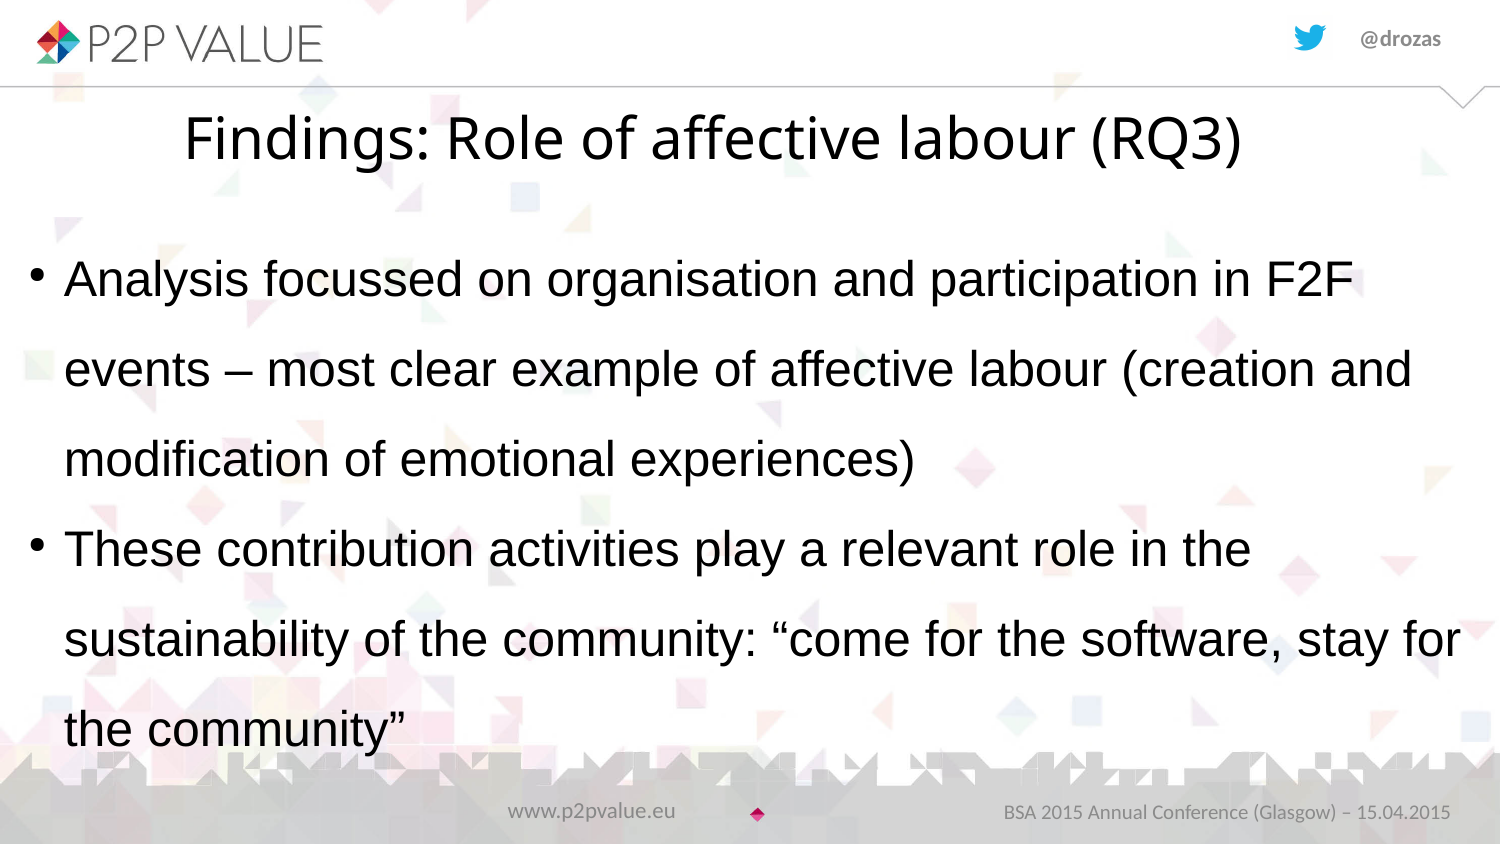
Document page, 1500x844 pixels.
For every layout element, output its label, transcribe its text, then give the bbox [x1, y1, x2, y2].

text_box www.p2pvalue.eu [501, 789, 720, 829]
text_box @drozas [1333, 15, 1455, 60]
text_box BSA 2015 Annual Conference (Glasgow) – 15.04.2015 [777, 788, 1470, 834]
picture [0, 0, 1500, 844]
subtitle Analysis focussed on organisation and participation in F2F events – most clear example of affective labour (creation and modification of emotional experiences) These contribution activities play a relevant role in the sustainability of the community: “come for the software, stay for the community” [15, 210, 1496, 766]
title Findings: Role of affective labour (RQ3) [60, 92, 1366, 181]
